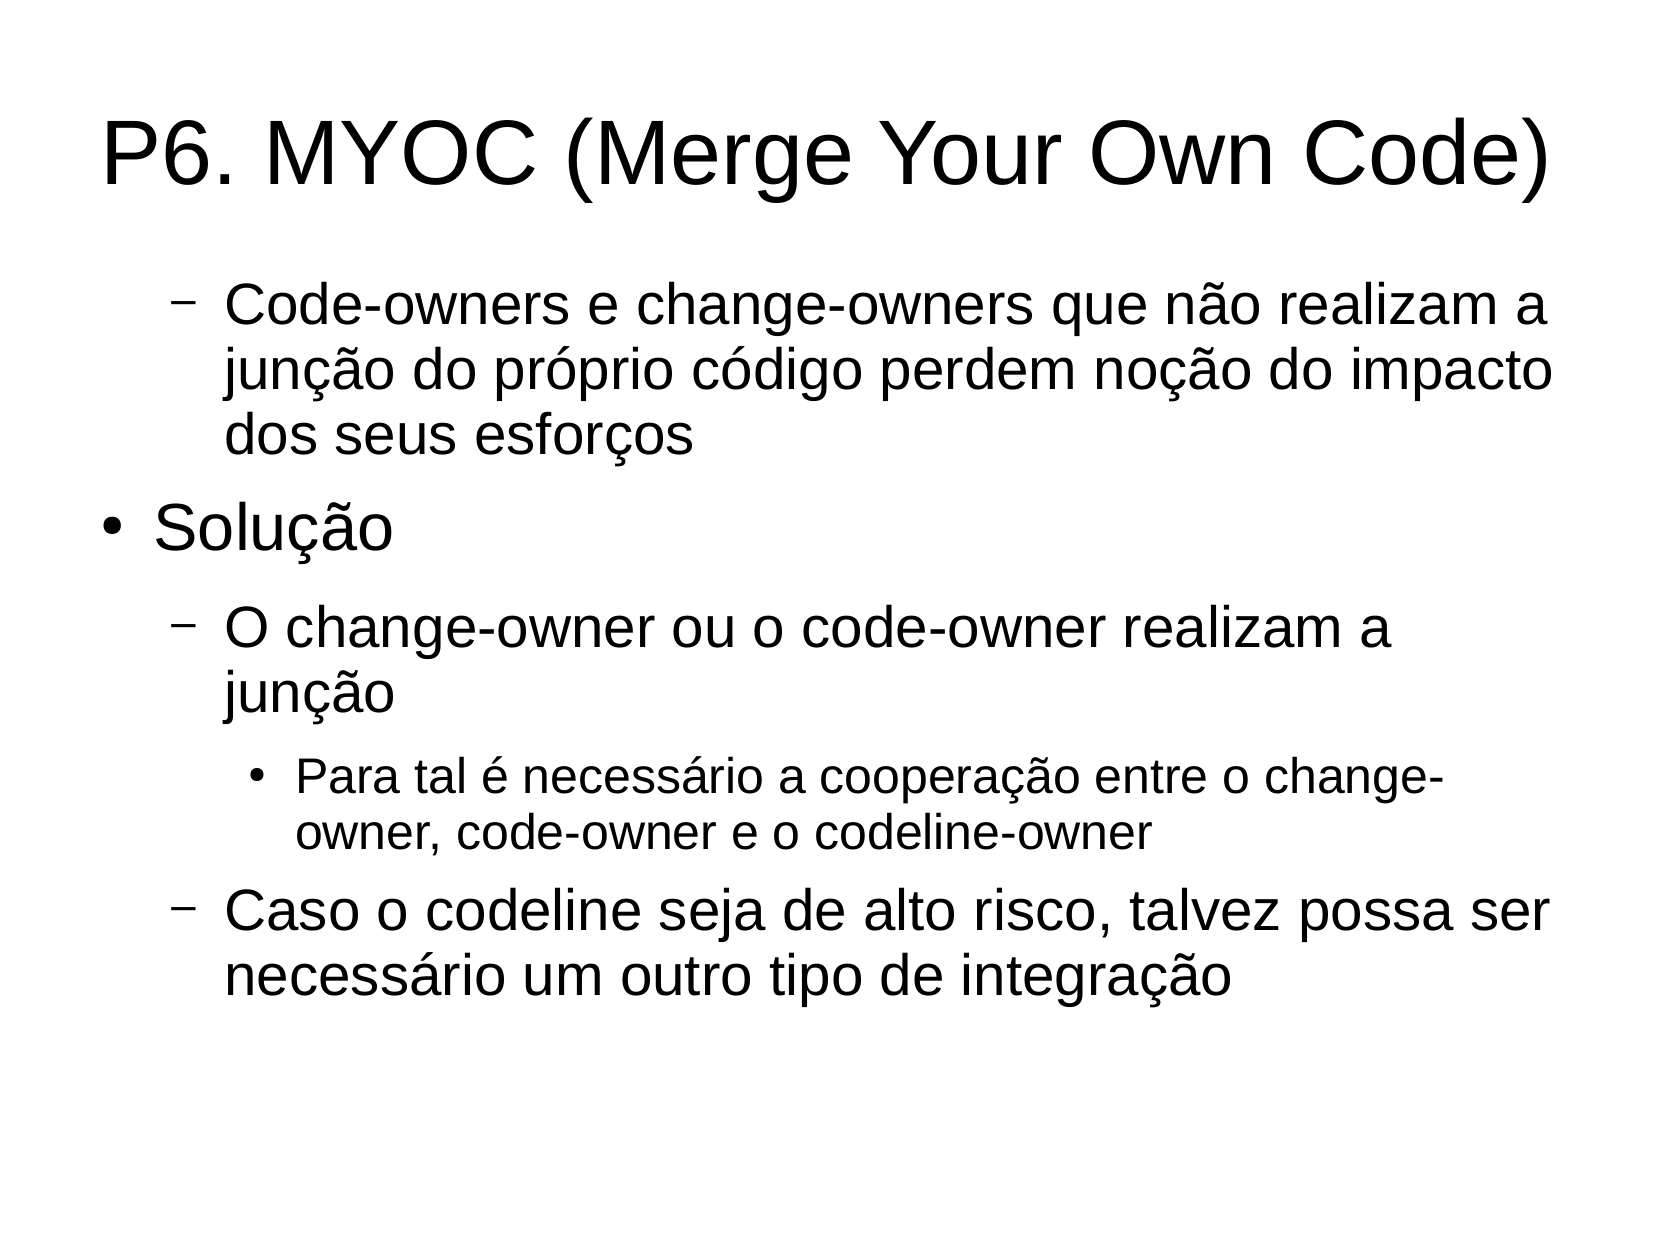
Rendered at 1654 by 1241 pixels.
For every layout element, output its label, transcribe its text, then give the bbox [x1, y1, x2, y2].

title P6. MYOC (Merge Your Own Code) [82, 49, 1571, 257]
list Code-owners e change-owners que não realizam a junção do próprio código perdem noção do impacto dos seus esforços Solução O change-owner ou o code-owner realizam a junção Para tal é necessário a cooperação entre o change-owner, code-owner e o codeline-owner Caso o codeline seja de alto risco, talvez possa ser necessário um outro tipo de integração [82, 271, 1571, 1170]
